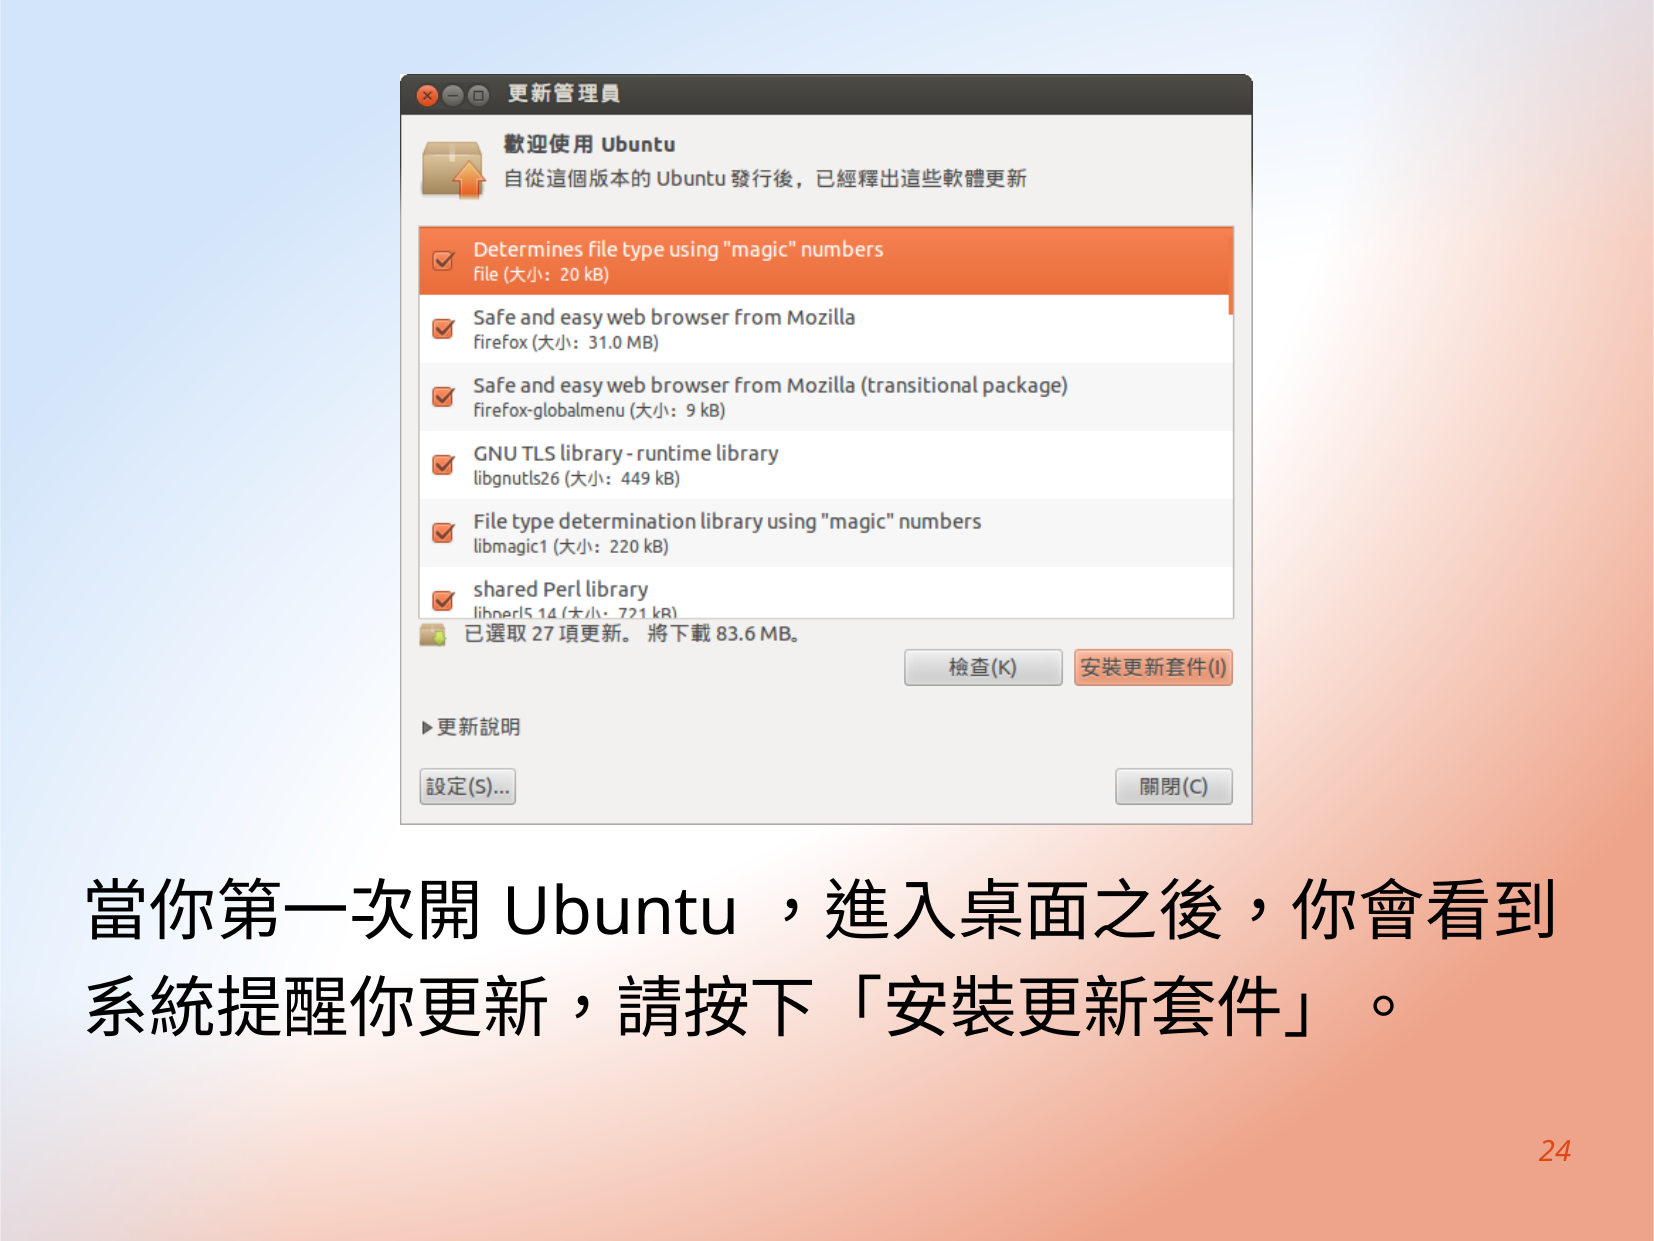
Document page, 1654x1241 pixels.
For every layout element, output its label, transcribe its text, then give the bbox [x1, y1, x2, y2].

picture [0, 0, 1654, 1241]
list 當你第一次開Ubuntu，進入桌面之後，你會看到系統提醒你更新，請按下「安裝更新套件」。 [82, 857, 1571, 1201]
